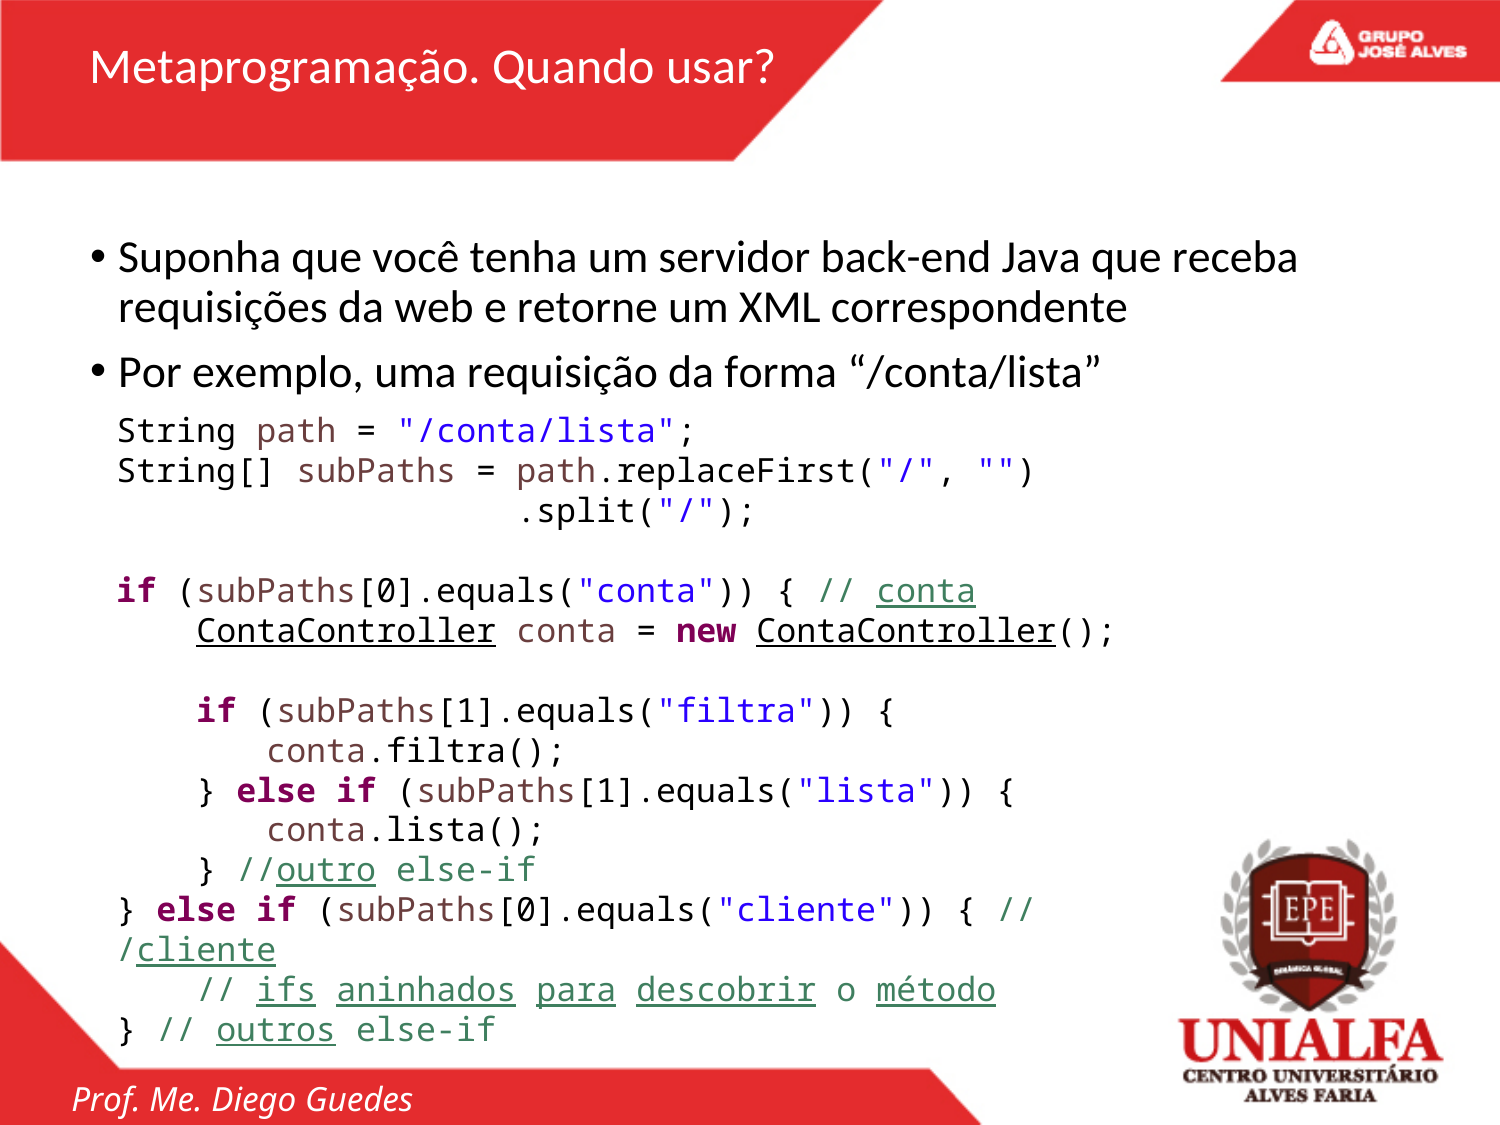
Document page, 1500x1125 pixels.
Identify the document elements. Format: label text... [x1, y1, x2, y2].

text_box Prof. Me. Diego Guedes [56, 1070, 711, 1125]
picture [0, 0, 1500, 1125]
text_box String path = "/conta/lista"; String[] subPaths = path.replaceFirst("/", "") .split("/"); if (subPaths[0].equals("conta")) { // conta ContaController conta = new ContaController(); if (subPaths[1].equals("filtra")) { conta.filtra(); } else if (subPaths[1].equals("lista")) { conta.lista(); } //outro else-if } else if (subPaths[0].equals("cliente")) { // /cliente // ifs aninhados para descobrir o método } // outros else-if [101, 402, 1229, 1056]
list Suponha que você tenha um servidor back-end Java que receba requisições da web e retorne um XML correspondente Por exemplo, uma requisição da forma “/conta/lista” [75, 225, 1426, 933]
text_box Metaprogramação. Quando usar? [75, 25, 805, 101]
